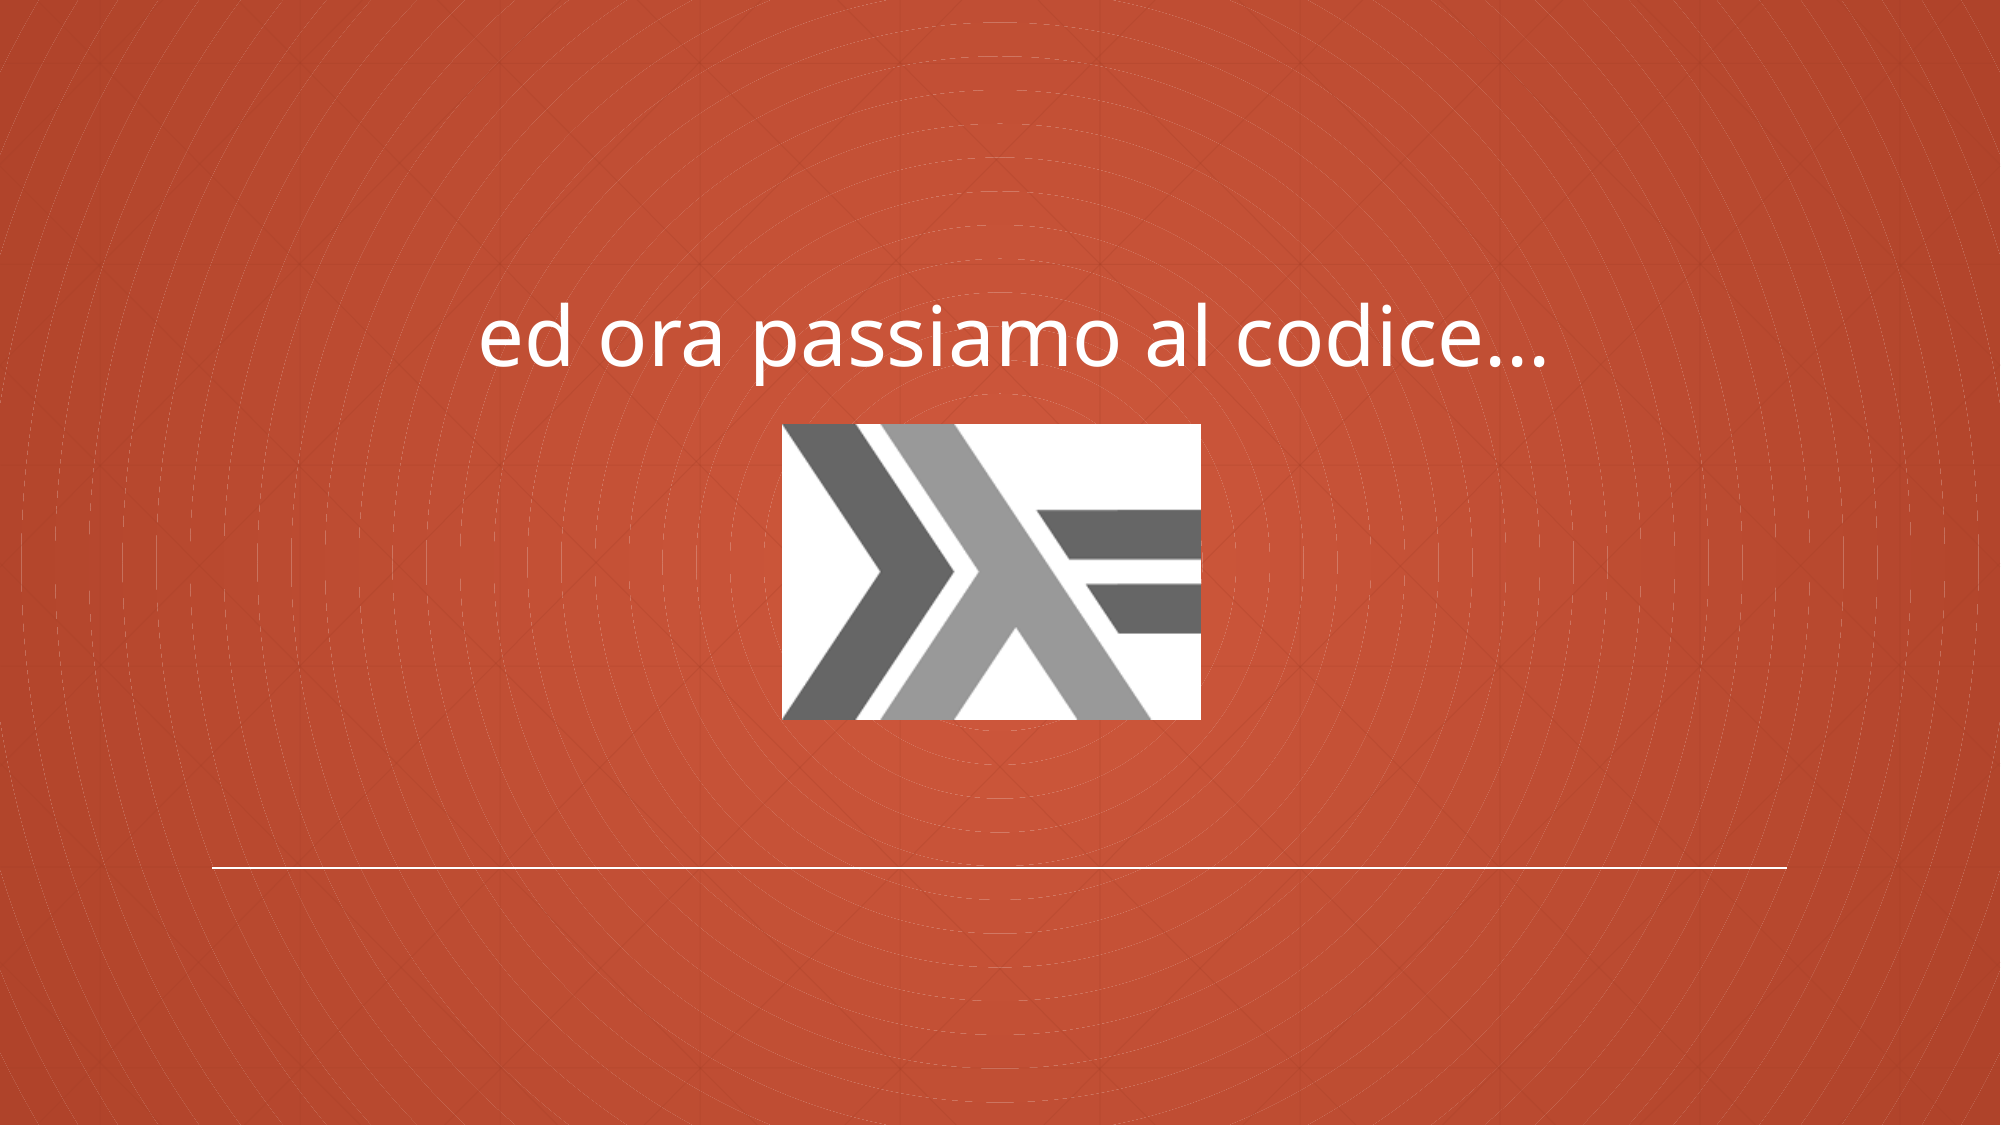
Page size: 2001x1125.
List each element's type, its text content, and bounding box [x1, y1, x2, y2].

text_box ed ora passiamo al codice... [30, 270, 2000, 390]
picture [782, 424, 1201, 721]
